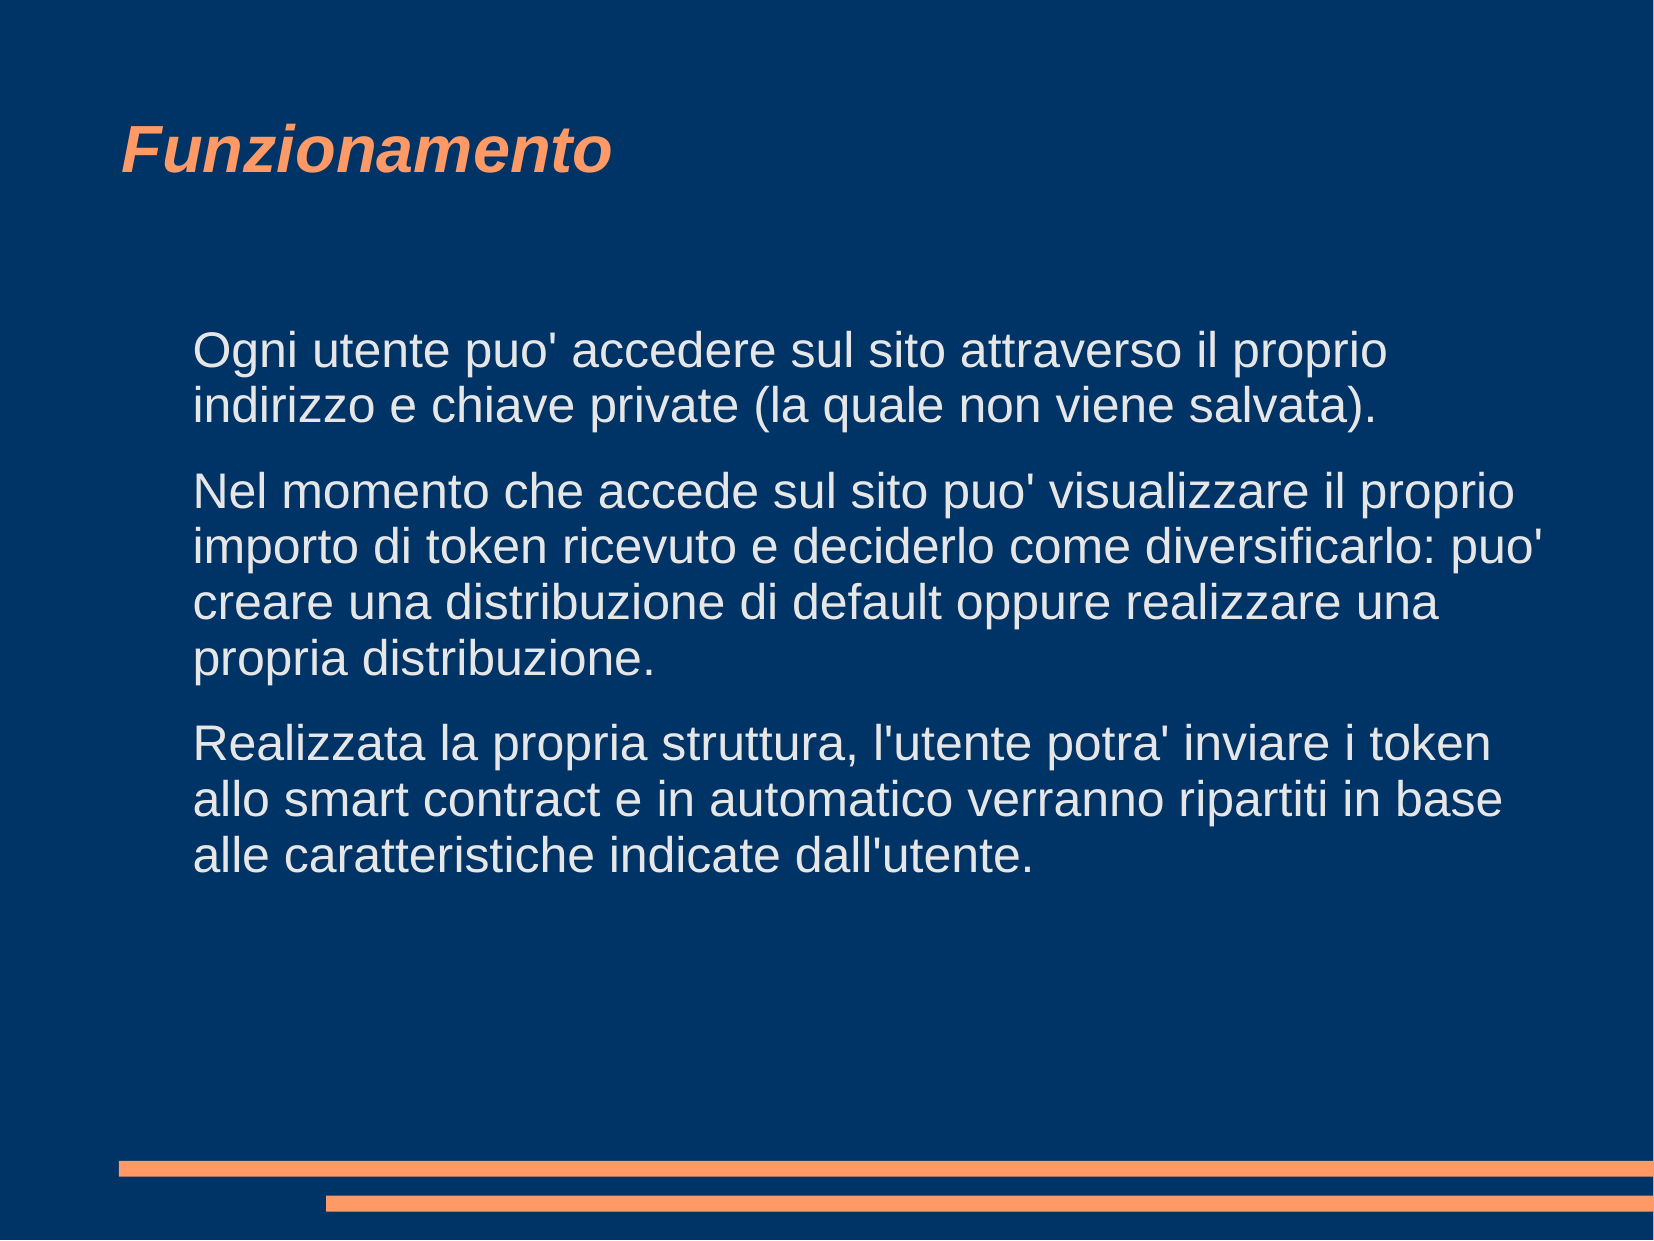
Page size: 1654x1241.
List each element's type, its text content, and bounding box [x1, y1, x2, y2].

title Funzionamento [121, 46, 1534, 254]
list Ogni utente puo' accedere sul sito attraverso il proprio indirizzo e chiave private (la quale non viene salvata). Nel momento che accede sul sito puo' visualizzare il proprio importo di token ricevuto e deciderlo come diversificarlo: puo' creare una distribuzione di default oppure realizzare una propria distribuzione. Realizzata la propria struttura, l'utente potra' inviare i token allo smart contract e in automatico verranno ripartiti in base alle caratteristiche indicate dall'utente. [121, 322, 1561, 1132]
